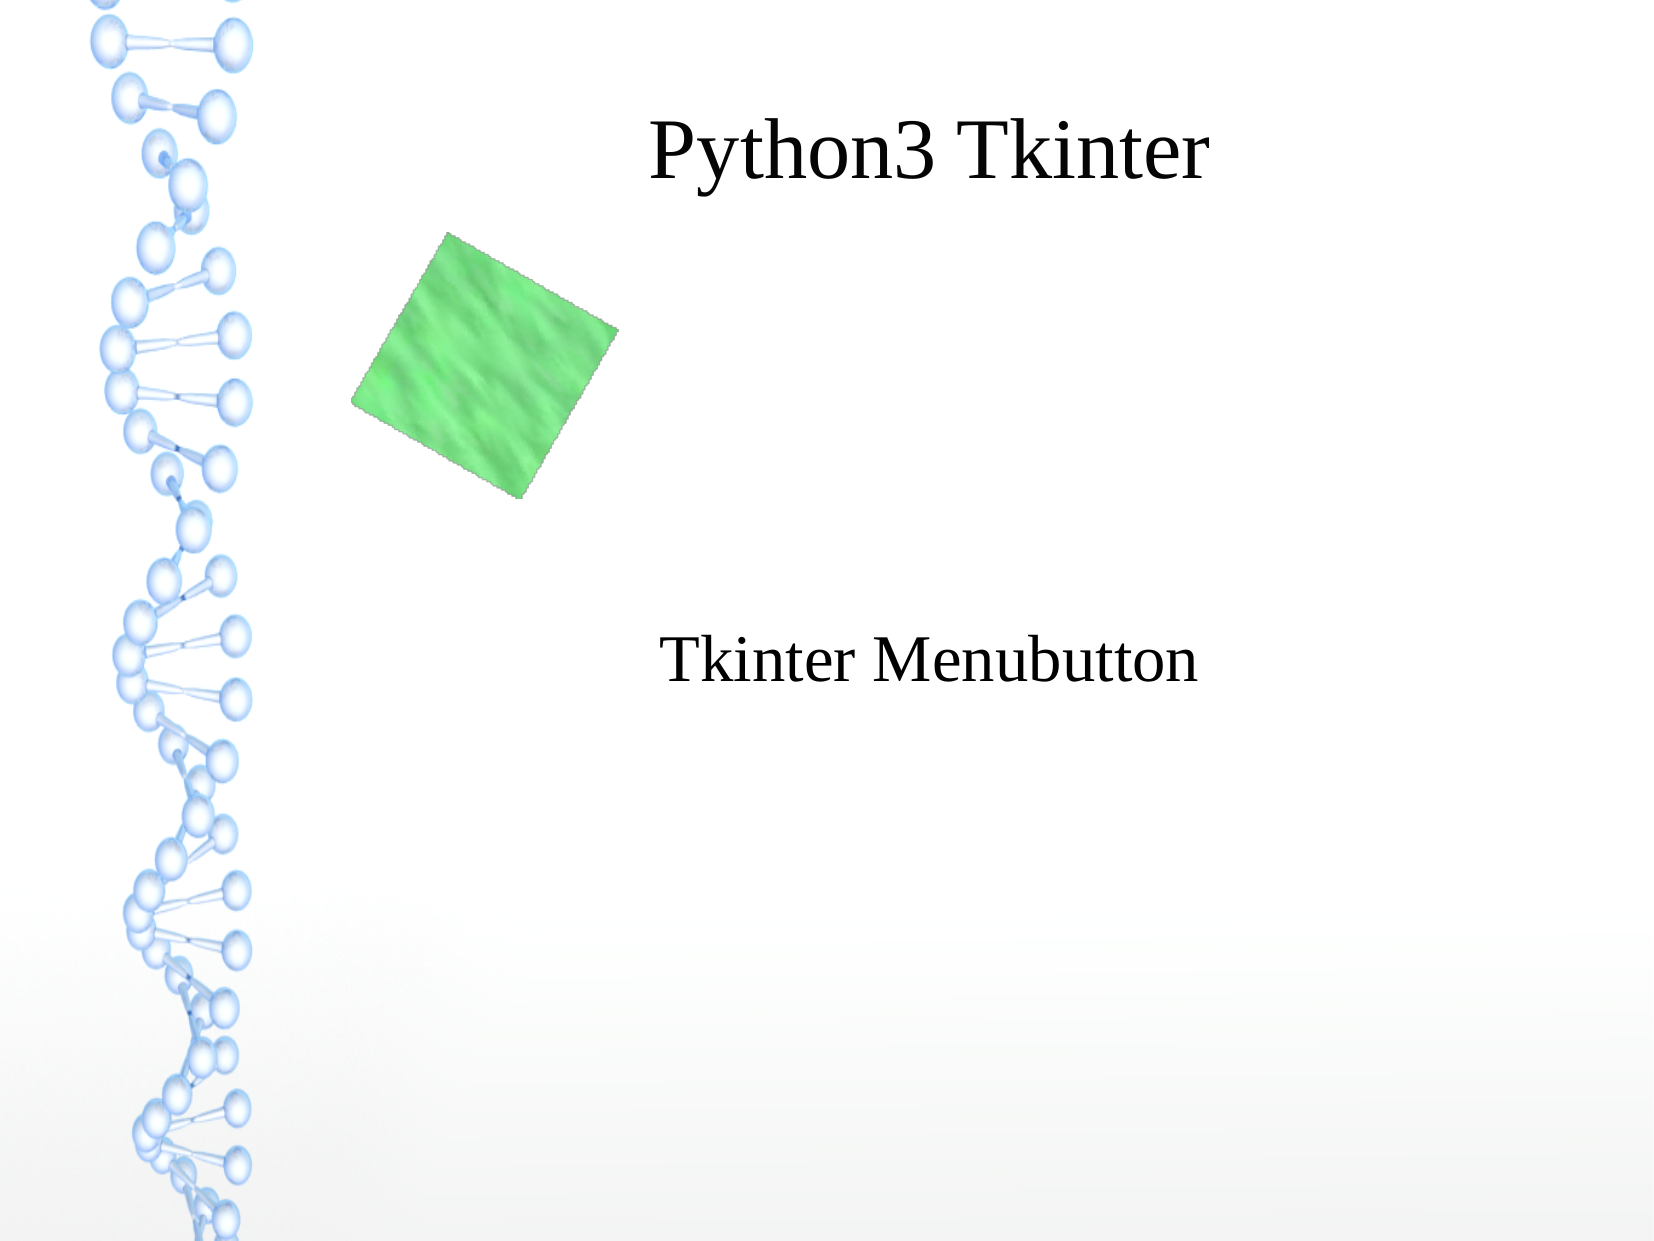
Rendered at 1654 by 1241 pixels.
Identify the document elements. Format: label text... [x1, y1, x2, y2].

title Python3 Tkinter [265, 47, 1595, 252]
subtitle Tkinter Menubutton [265, 299, 1595, 1019]
picture [0, 0, 1654, 1241]
